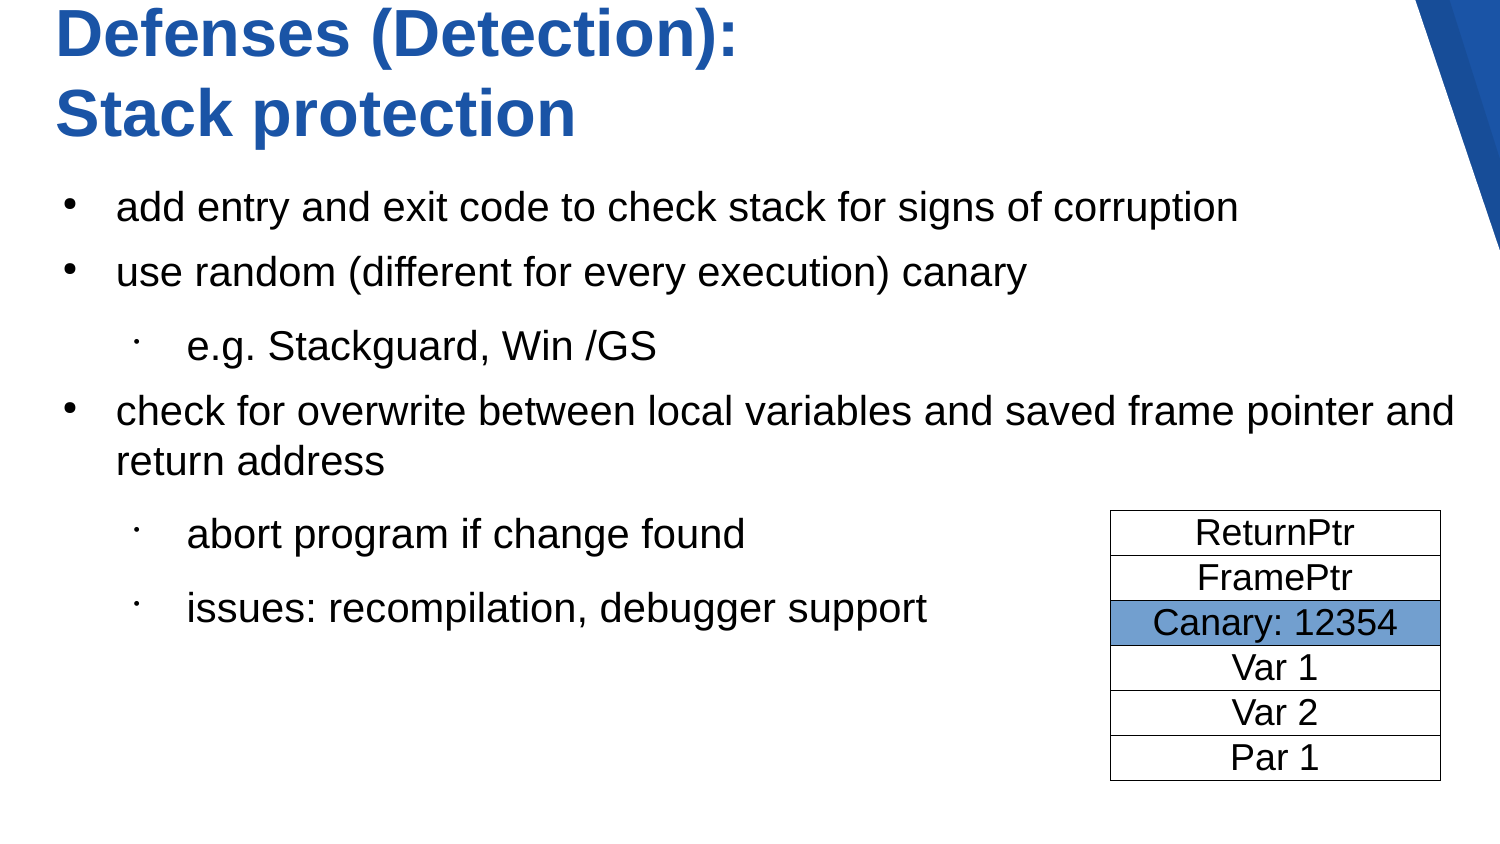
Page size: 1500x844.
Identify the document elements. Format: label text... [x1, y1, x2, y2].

text_box ReturnPtr [1110, 510, 1441, 555]
list add entry and exit code to check stack for signs of corruption use random (different for every execution) canary e.g. Stackguard, Win /GS check for overwrite between local variables and saved frame pointer and return address abort program if change found issues: recompilation, debugger support [30, 165, 1486, 710]
title Defenses (Detection): Stack protection [40, 97, 1306, 166]
text_box FramePtr [1110, 555, 1441, 601]
text_box Canary: 12354 [1110, 601, 1441, 646]
text_box Par 1 [1110, 735, 1441, 781]
text_box Var 2 [1110, 690, 1441, 735]
text_box Var 1 [1110, 646, 1441, 690]
